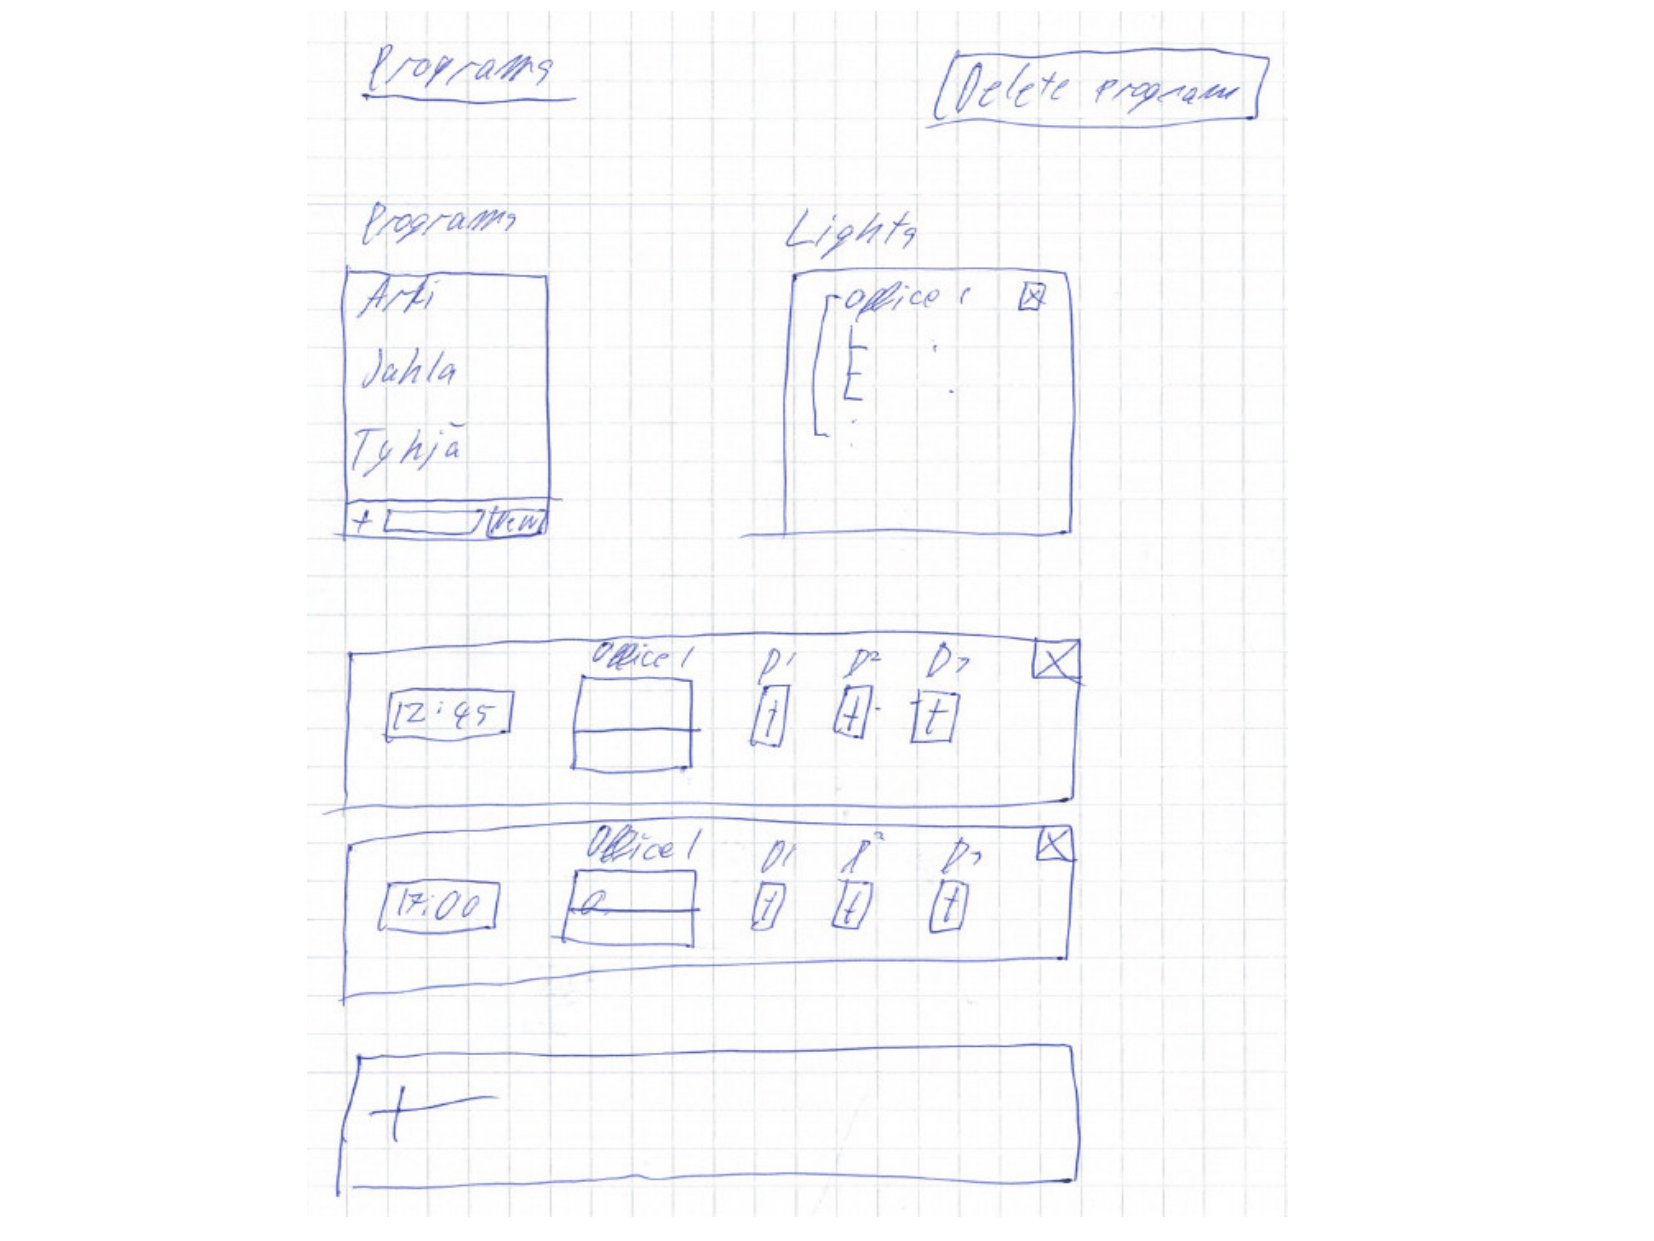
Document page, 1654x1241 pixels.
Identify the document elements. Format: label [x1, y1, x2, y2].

picture [307, 11, 1288, 1217]
